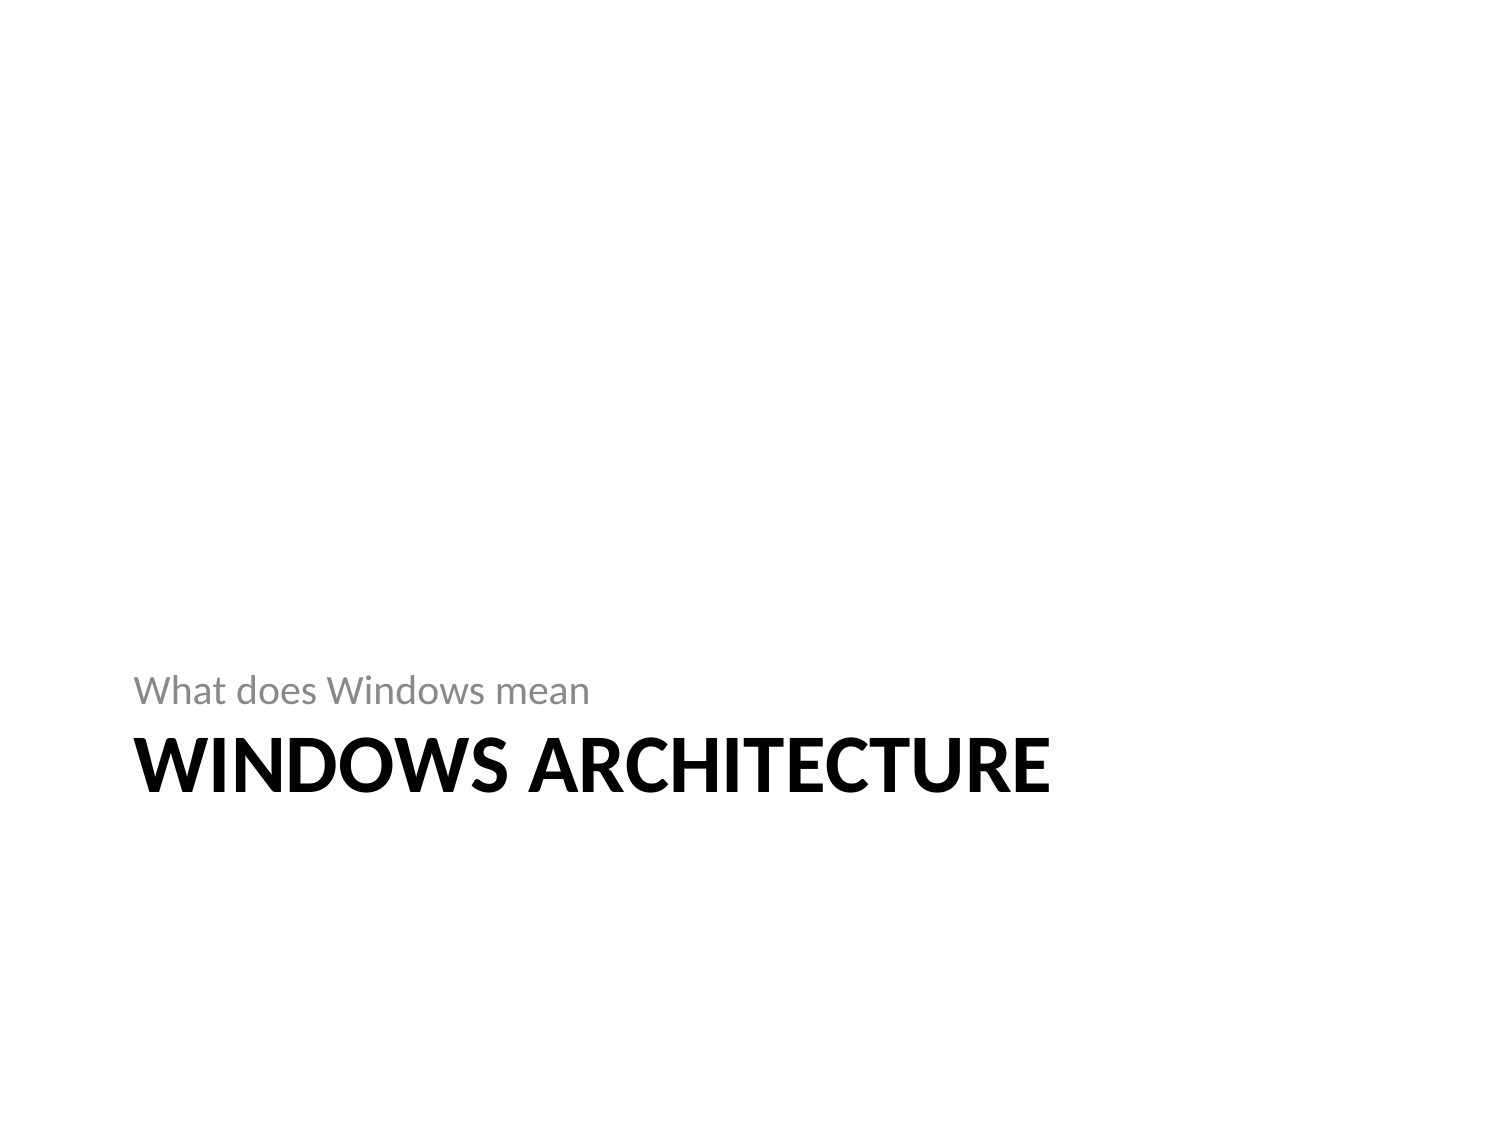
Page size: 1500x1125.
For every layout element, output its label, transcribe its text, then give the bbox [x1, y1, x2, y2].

list What does Windows mean [118, 476, 1394, 723]
title WINDOWS ARCHITECTURE [118, 723, 1394, 947]
